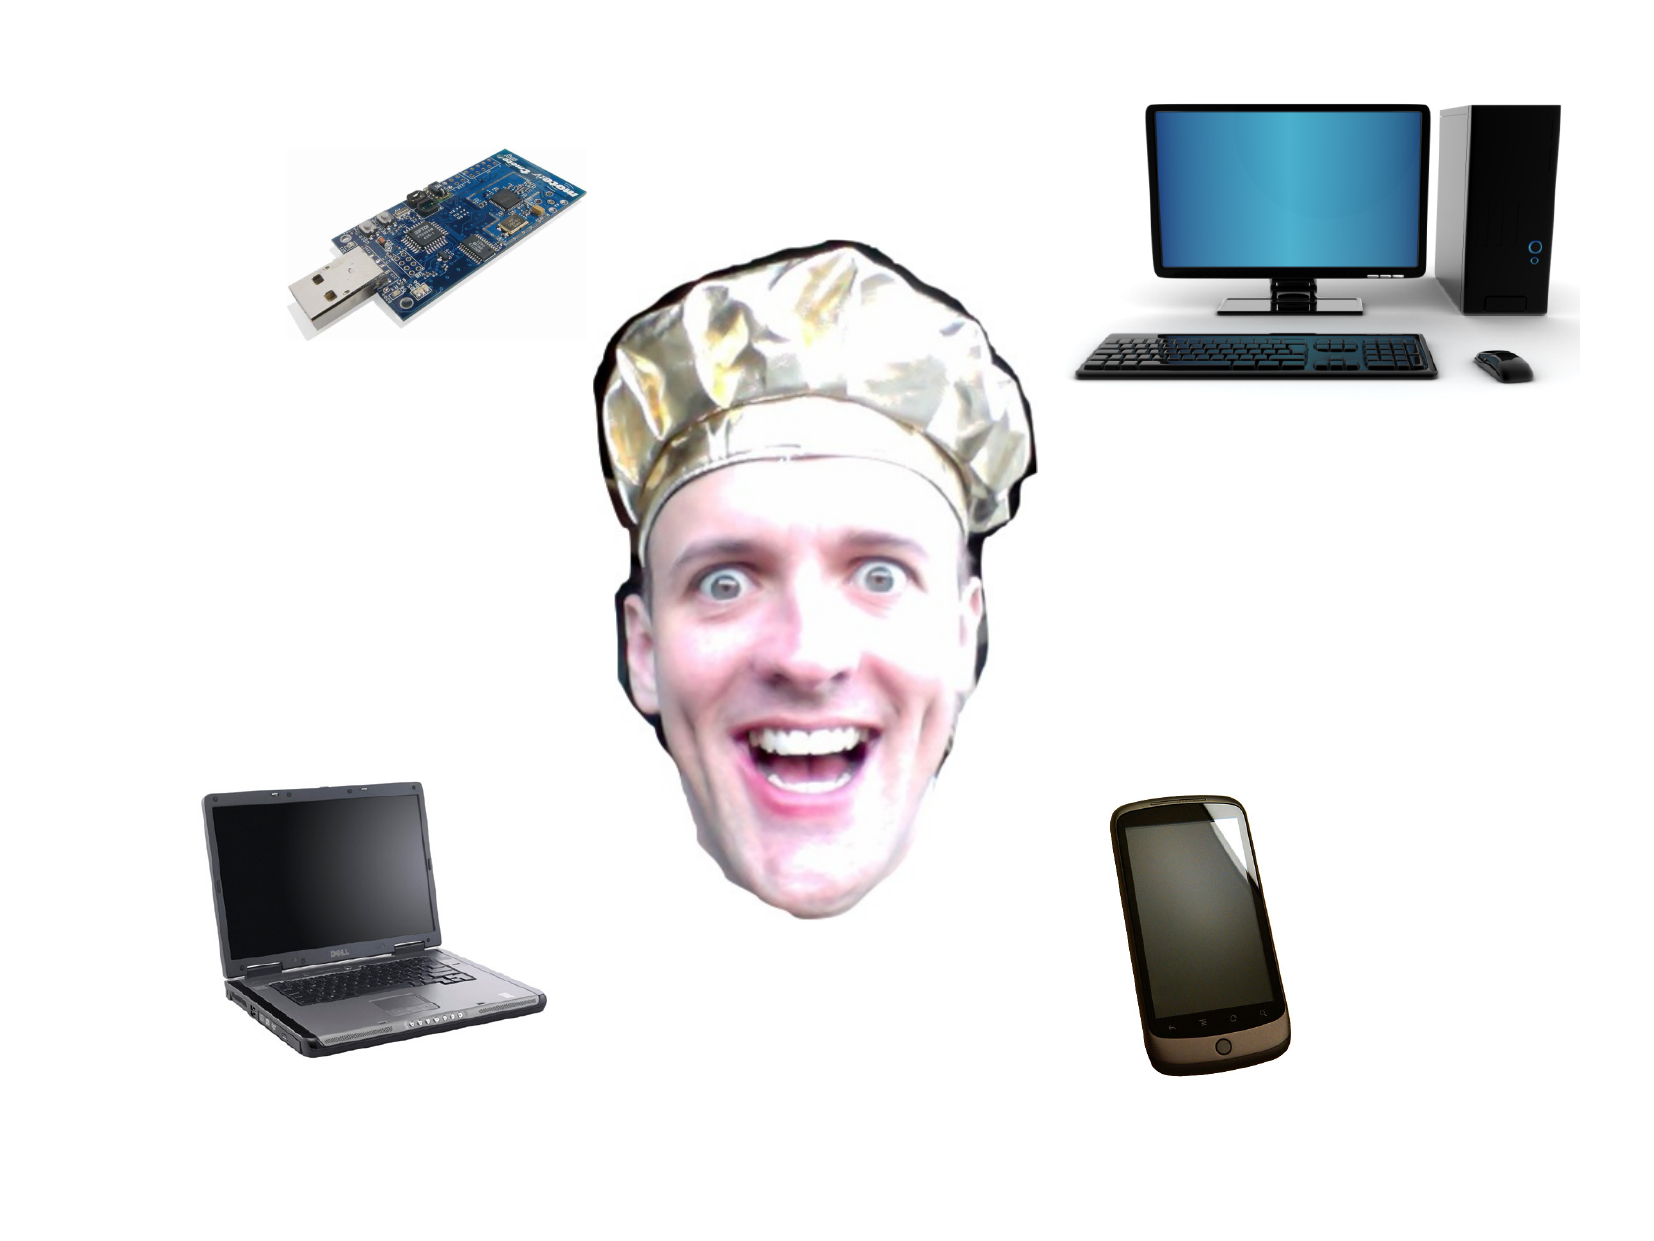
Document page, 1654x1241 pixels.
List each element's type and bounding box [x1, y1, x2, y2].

picture [1061, 85, 1580, 409]
picture [190, 774, 578, 1064]
picture [592, 239, 1038, 921]
picture [1104, 788, 1296, 1083]
picture [286, 148, 587, 341]
